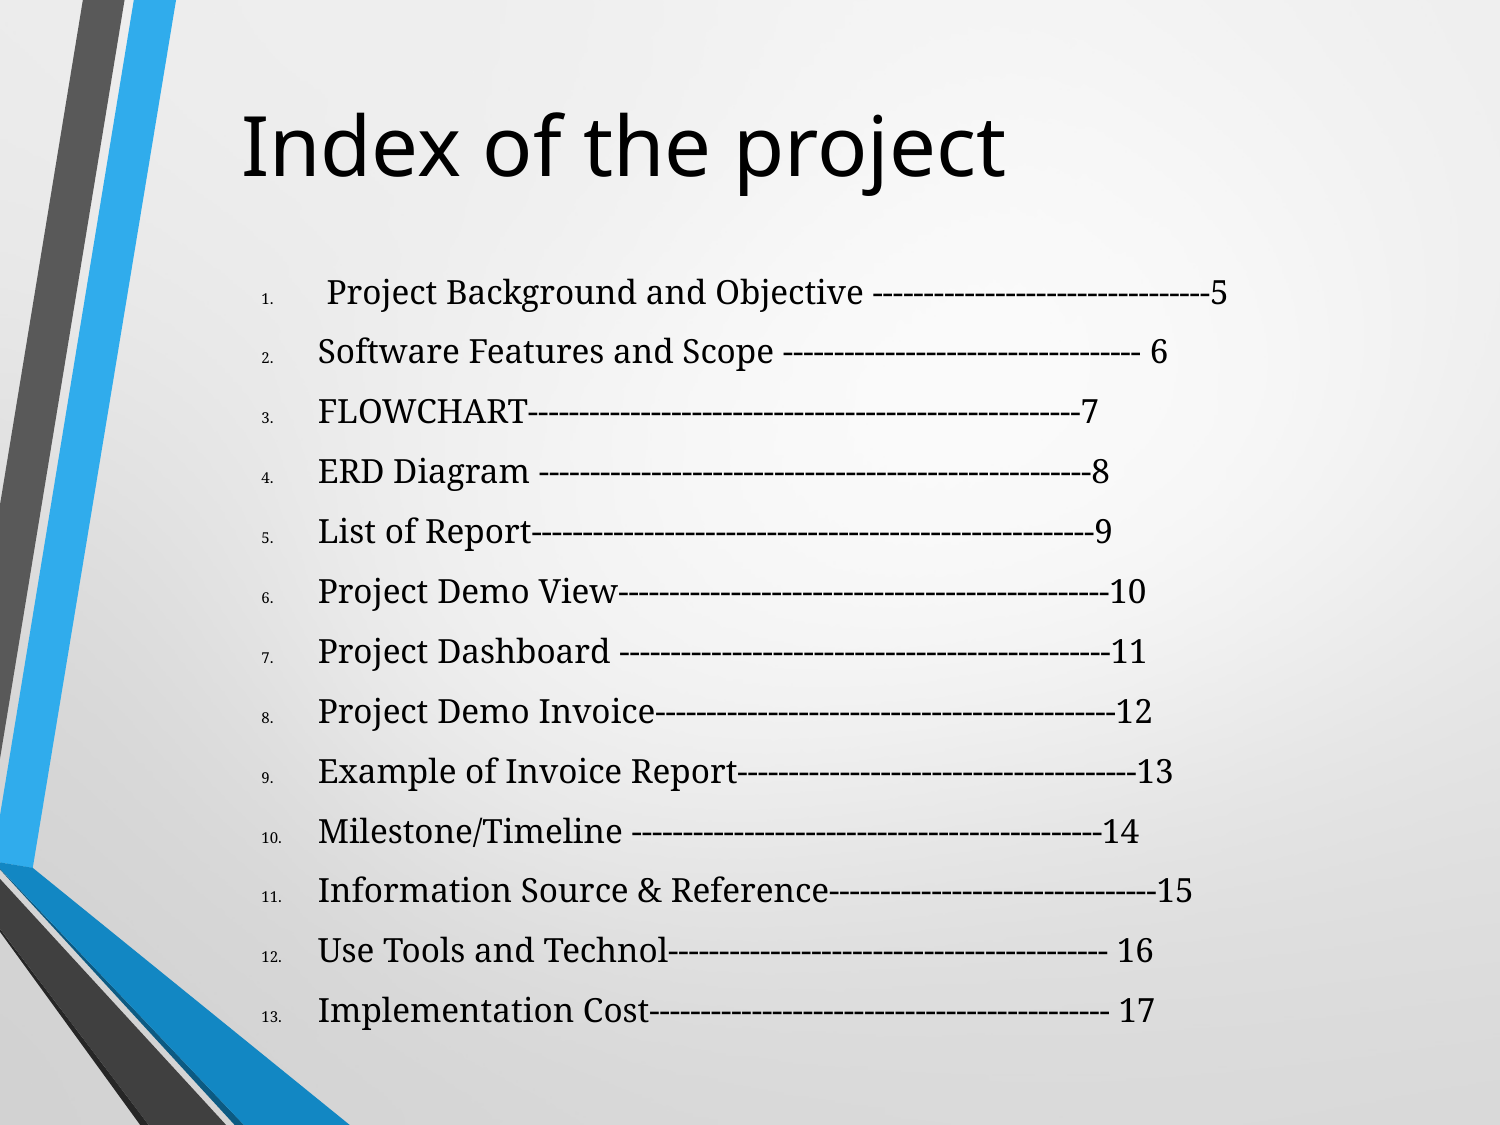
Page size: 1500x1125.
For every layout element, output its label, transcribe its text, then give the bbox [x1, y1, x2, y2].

text_box Project Background and Objective ---------------------------------5 Software Features and Scope ----------------------------------- 6 FLOWCHART------------------------------------------------------7 ERD Diagram ------------------------------------------------------8 List of Report-------------------------------------------------------9 Project Demo View------------------------------------------------10 Project Dashboard ------------------------------------------------11 Project Demo Invoice---------------------------------------------12 Example of Invoice Report---------------------------------------13 Milestone/Timeline ----------------------------------------------14 Information Source & Reference--------------------------------15 Use Tools and Technol------------------------------------------- 16 Implementation Cost--------------------------------------------- 17 [247, 243, 1500, 1037]
title Index of the project [225, 79, 1500, 342]
